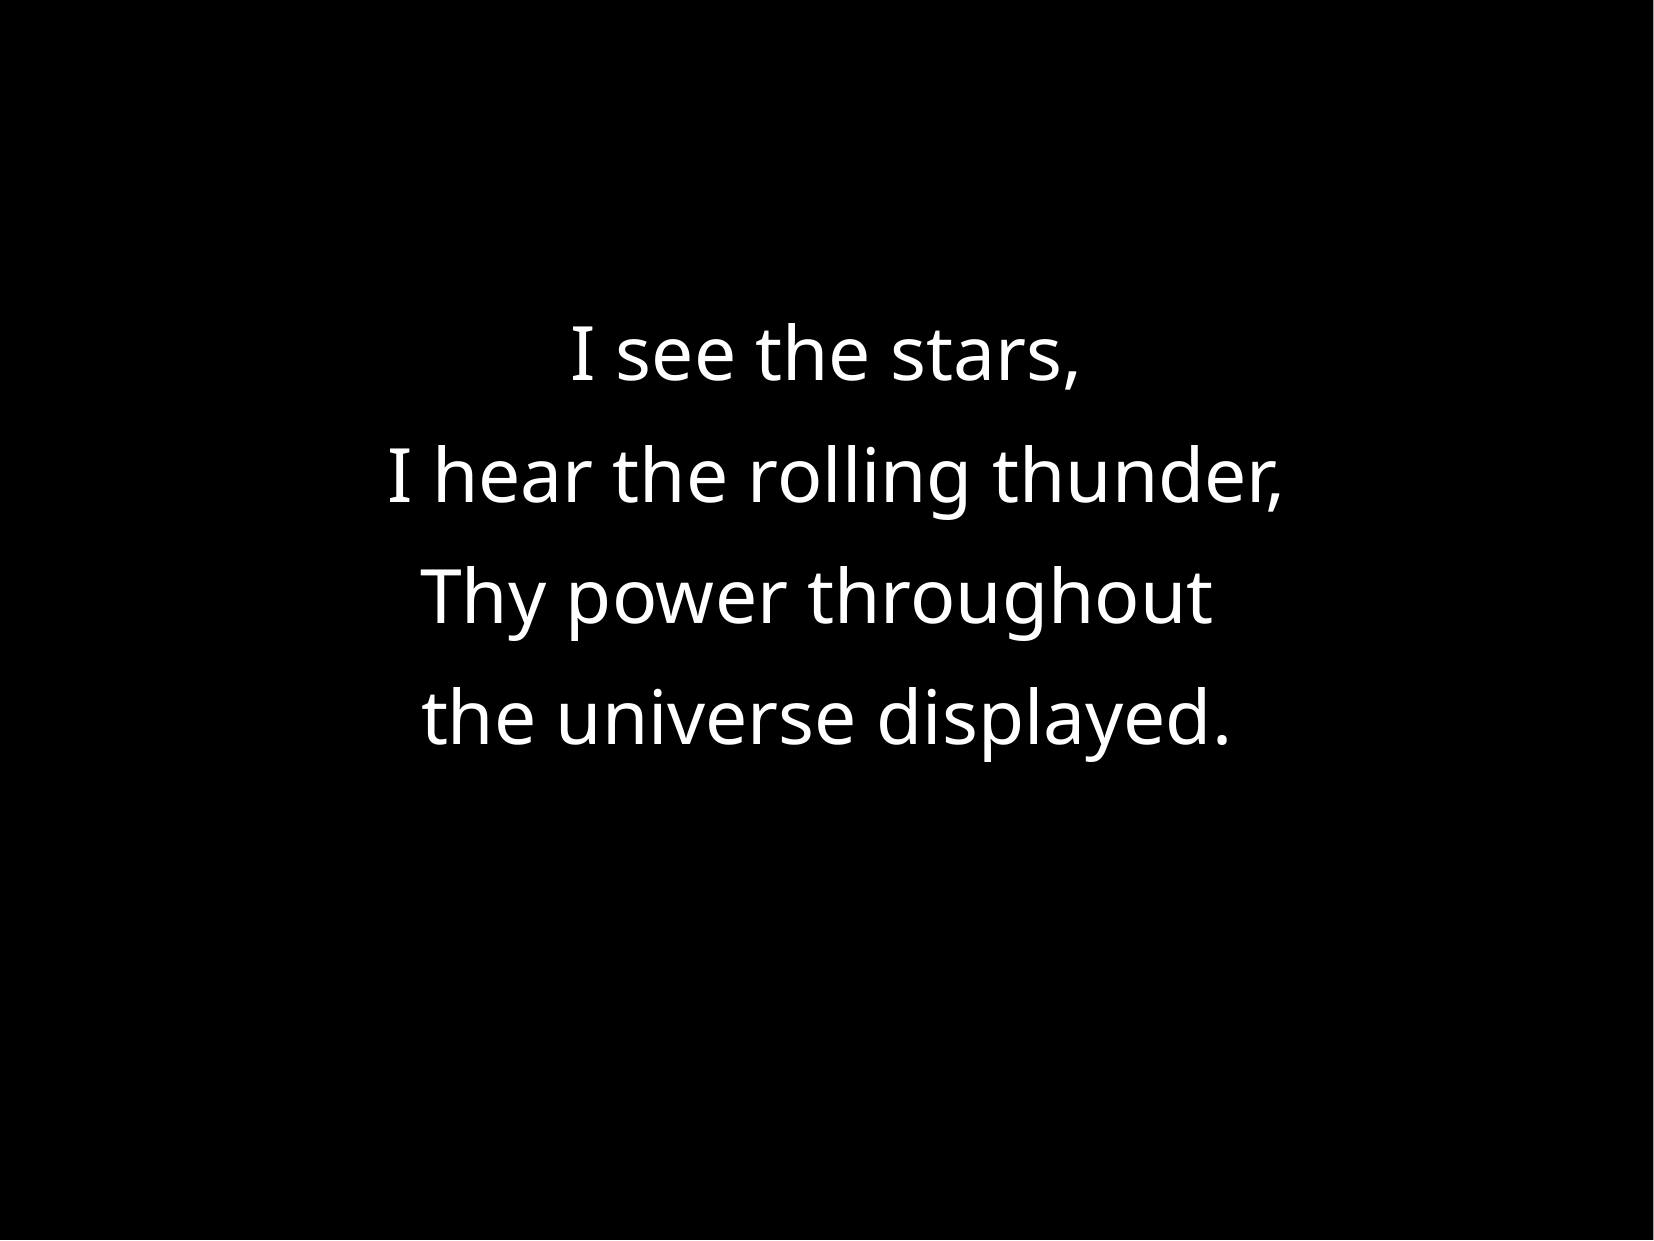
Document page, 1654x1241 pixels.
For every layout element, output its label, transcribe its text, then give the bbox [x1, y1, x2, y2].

list I see the stars, I hear the rolling thunder, Thy power throughout the universe displayed. [0, 307, 1654, 1027]
